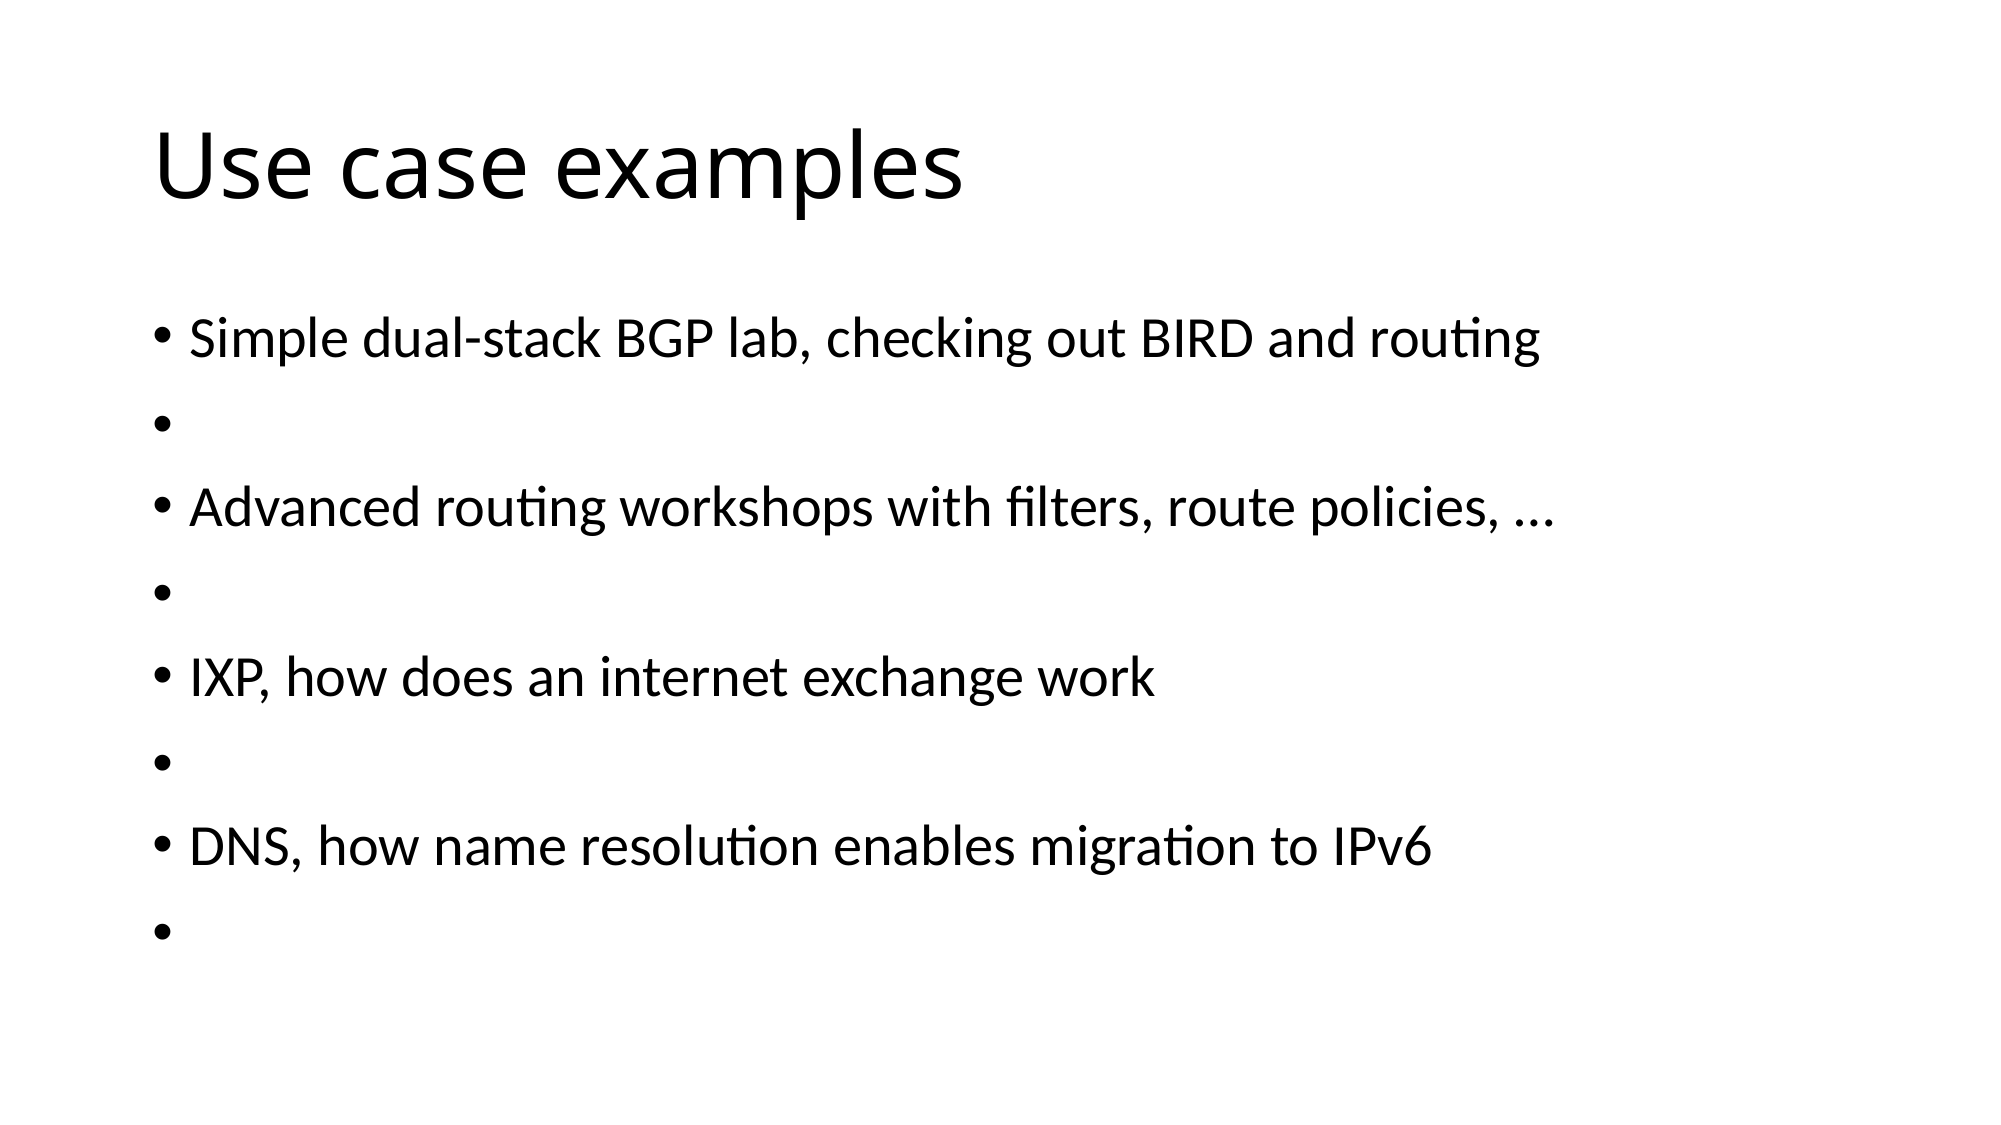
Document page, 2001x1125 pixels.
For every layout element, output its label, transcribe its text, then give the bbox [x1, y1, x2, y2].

title Use case examples [137, 59, 1863, 278]
list Simple dual-stack BGP lab, checking out BIRD and routing Advanced routing workshops with filters, route policies, … IXP, how does an internet exchange work DNS, how name resolution enables migration to IPv6 [137, 299, 1863, 1014]
